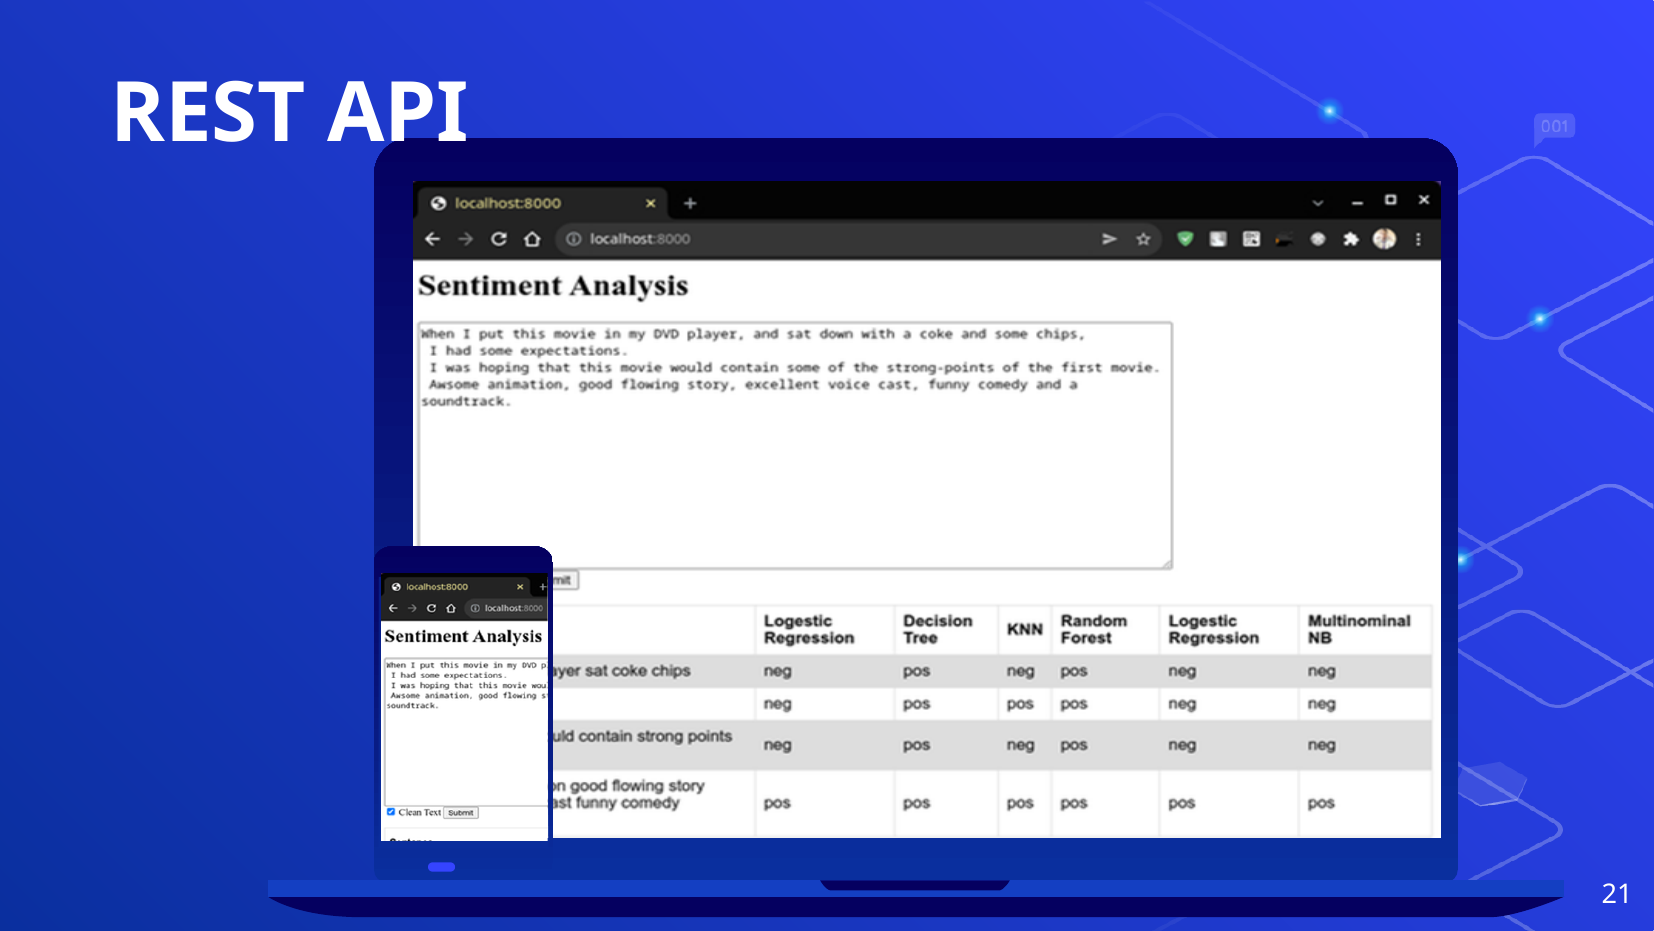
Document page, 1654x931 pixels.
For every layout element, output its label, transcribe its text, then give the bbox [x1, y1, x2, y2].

picture [381, 573, 548, 841]
text_box [268, 138, 1565, 918]
list REST API [110, 56, 792, 273]
picture [0, 0, 1654, 931]
picture [413, 181, 1441, 838]
slide_number <number> [1533, 858, 1633, 931]
